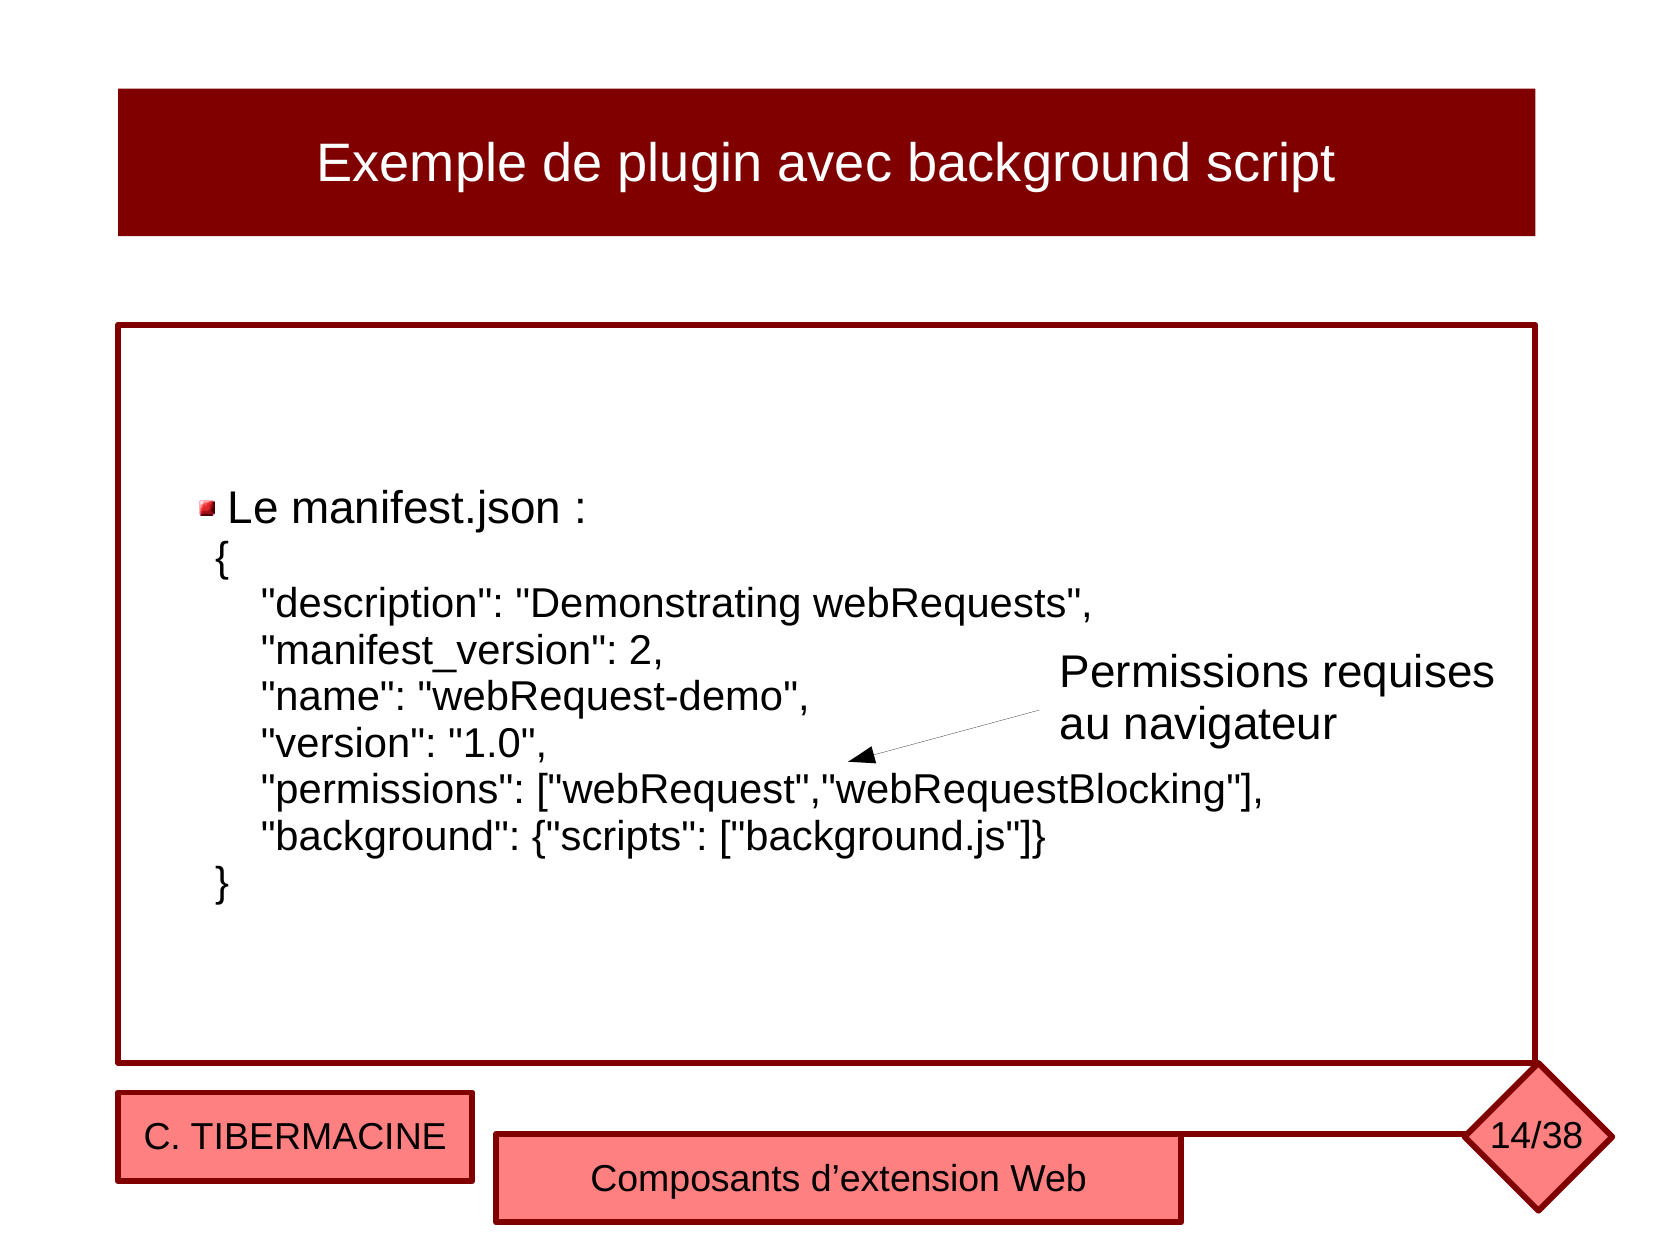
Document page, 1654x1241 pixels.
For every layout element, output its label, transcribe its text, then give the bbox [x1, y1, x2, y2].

text_box [1464, 1126, 1475, 1148]
text_box <numéro>/38 [1475, 1107, 1654, 1164]
text_box [1491, 1164, 1586, 1211]
text_box Exemple de plugin avec background script [118, 88, 1536, 237]
text_box C. TIBERMACINE [118, 1092, 473, 1182]
text_box Le manifest.json : { "description": "Demonstrating webRequests", "manifest_version": 2, "name": "webRequest-demo", "version": "1.0", "permissions": ["webRequest","webRequestBlocking"], "background": {"scripts": ["background.js"]} } [118, 324, 1536, 1063]
text_box [1494, 1062, 1583, 1107]
text_box Permissions requises au navigateur [1045, 638, 1524, 757]
text_box Composants d’extension Web [496, 1133, 1182, 1223]
picture [199, 500, 215, 516]
